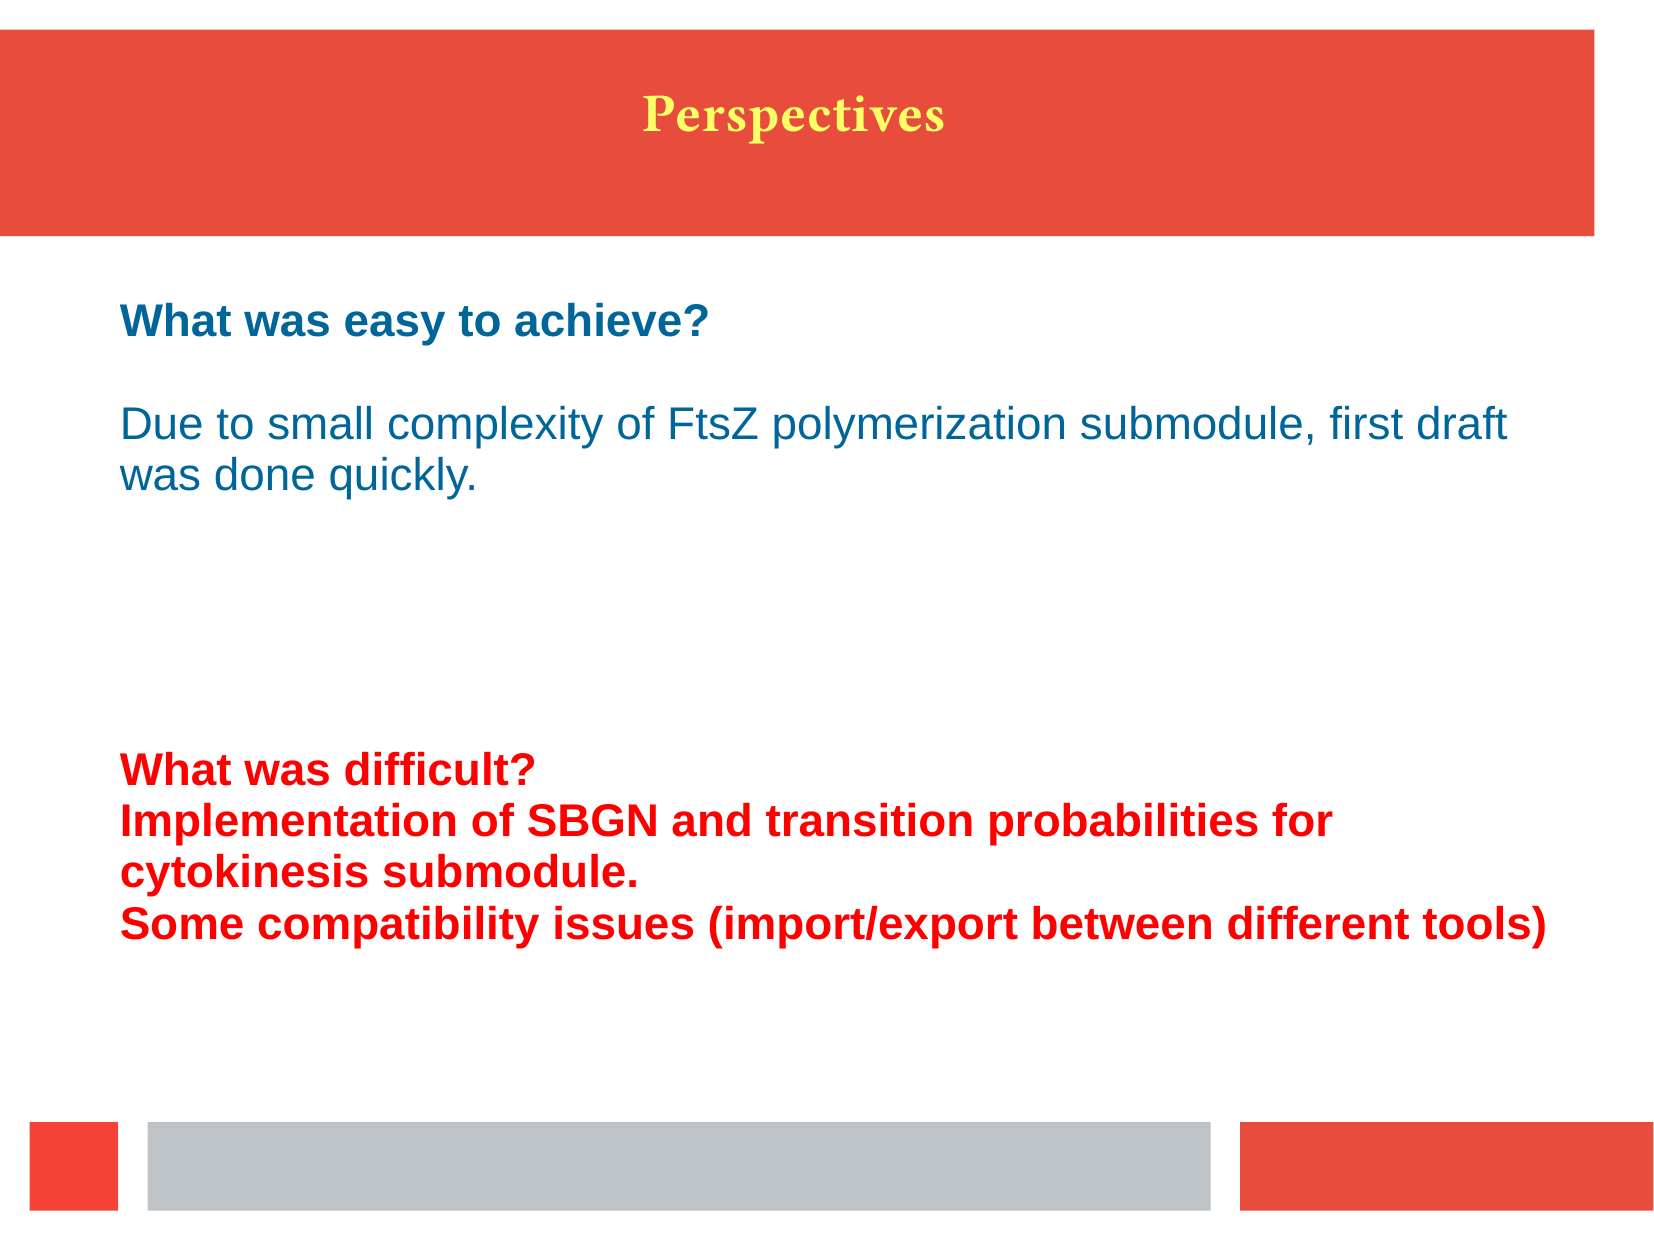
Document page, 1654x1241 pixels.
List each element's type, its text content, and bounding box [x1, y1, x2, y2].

text_box What was difficult? Implementation of SBGN and transition probabilities for cytokinesis submodule. Some compatibility issues (import/export between different tools) [105, 736, 1576, 1082]
text_box What was easy to achieve? Due to small complexity of FtsZ polymerization submodule, first draft was done quickly. [105, 287, 1576, 633]
text_box Perspectives [195, 75, 1396, 279]
